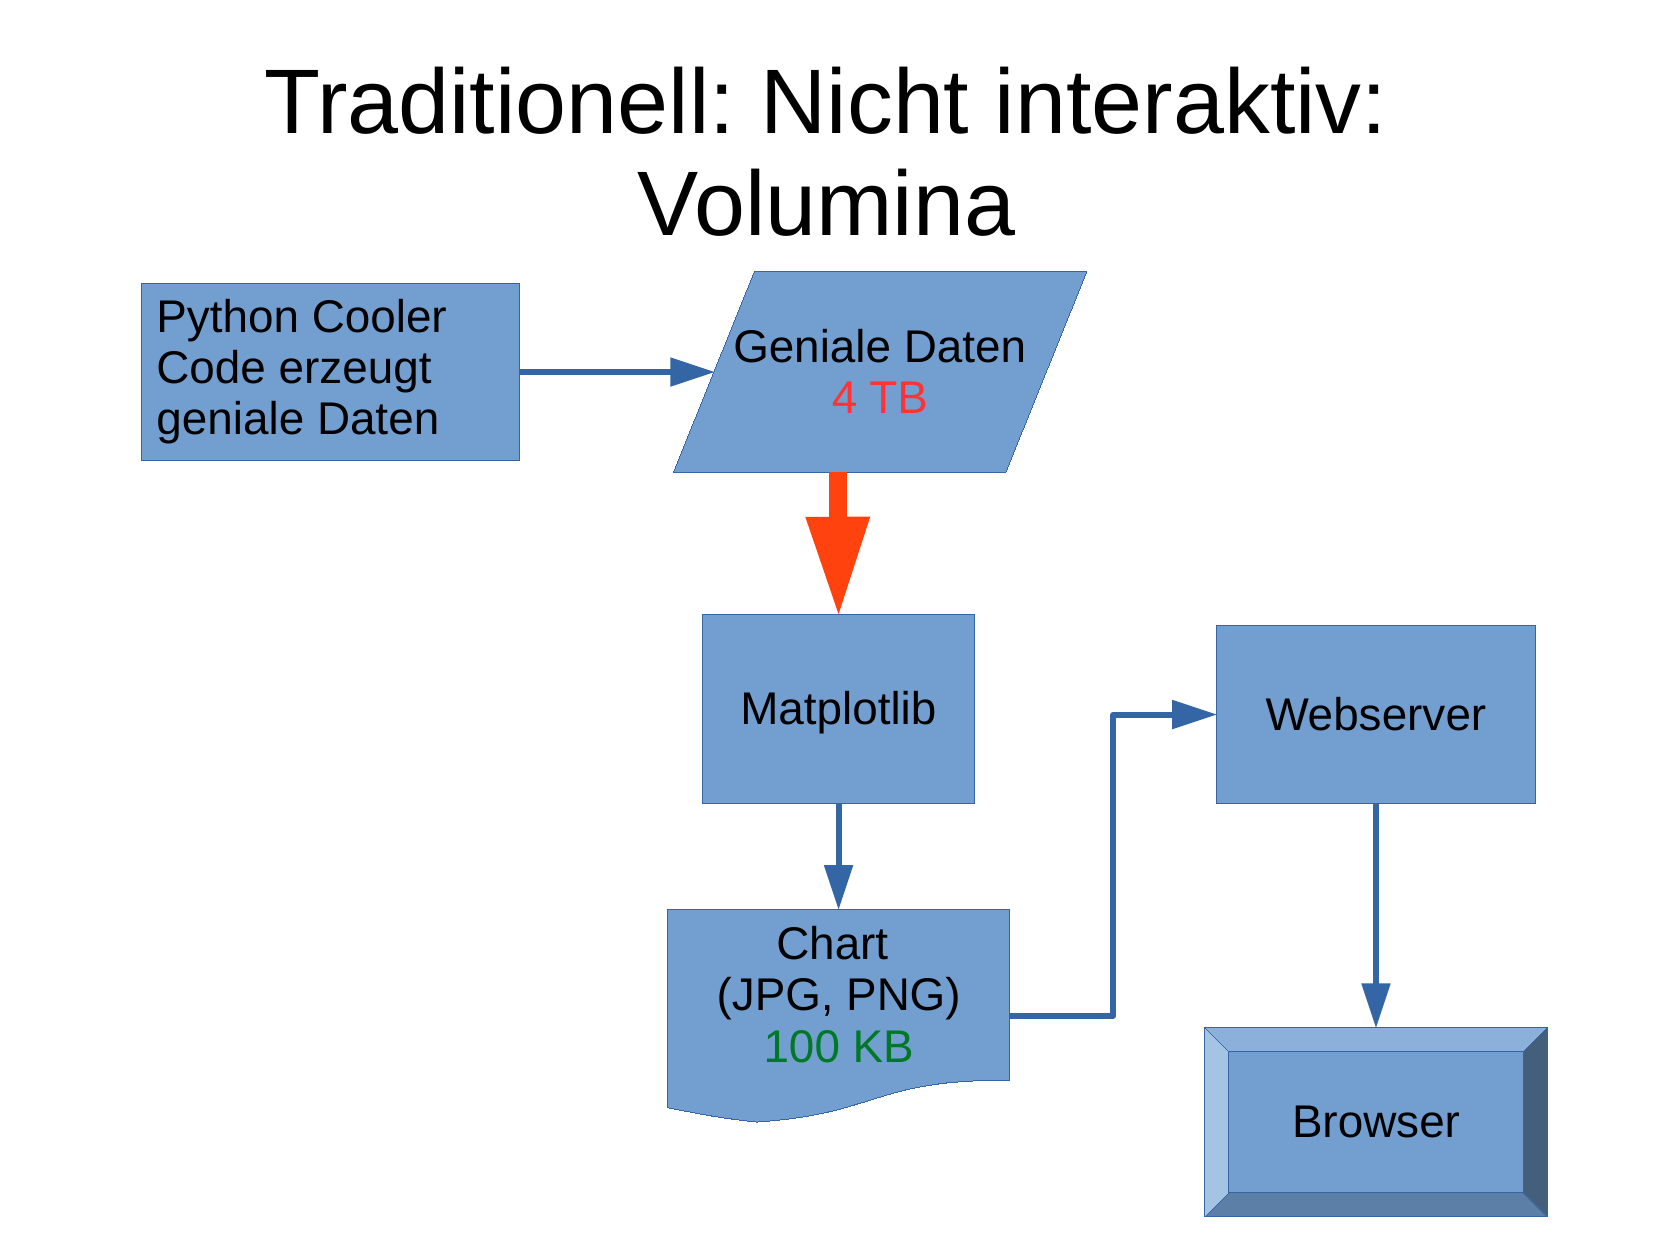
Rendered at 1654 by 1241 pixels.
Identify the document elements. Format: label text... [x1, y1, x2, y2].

title Traditionell: Nicht interaktiv: Volumina [82, 49, 1571, 257]
text_box Webserver [1216, 625, 1536, 804]
text_box Python Cooler Code erzeugt geniale Daten [141, 283, 520, 461]
text_box Matplotlib [702, 614, 975, 804]
text_box Chart (JPG, PNG) 100 KB [667, 909, 1010, 1123]
text_box Browser [1229, 1052, 1523, 1192]
text_box Geniale Daten 4 TB [673, 271, 1087, 473]
